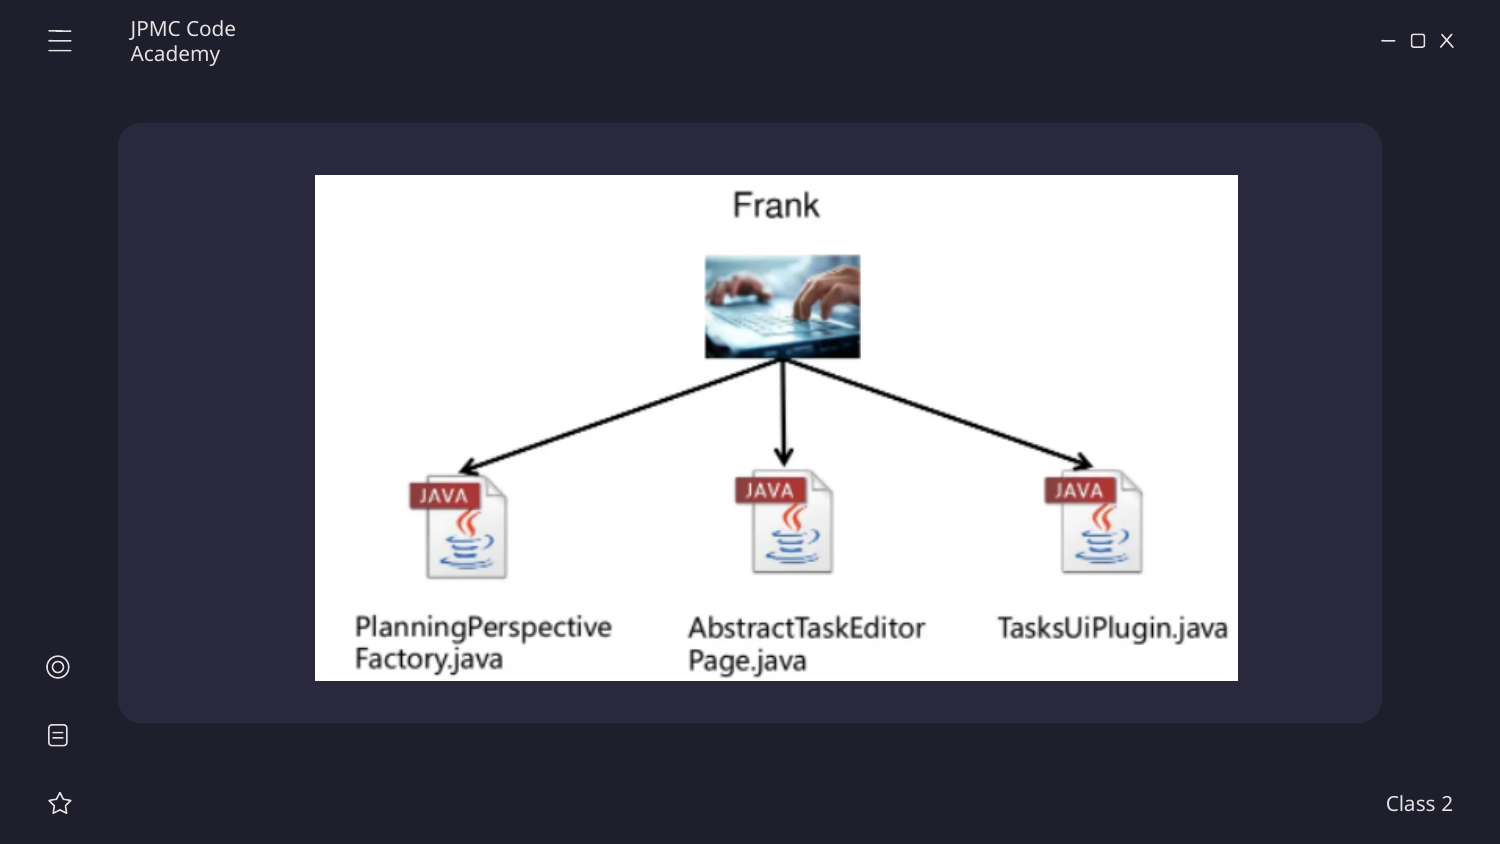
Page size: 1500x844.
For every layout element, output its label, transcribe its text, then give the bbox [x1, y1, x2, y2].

subtitle Class 2 [1278, 780, 1453, 826]
subtitle JPMC Code Academy [130, 18, 306, 64]
picture [315, 175, 1238, 681]
